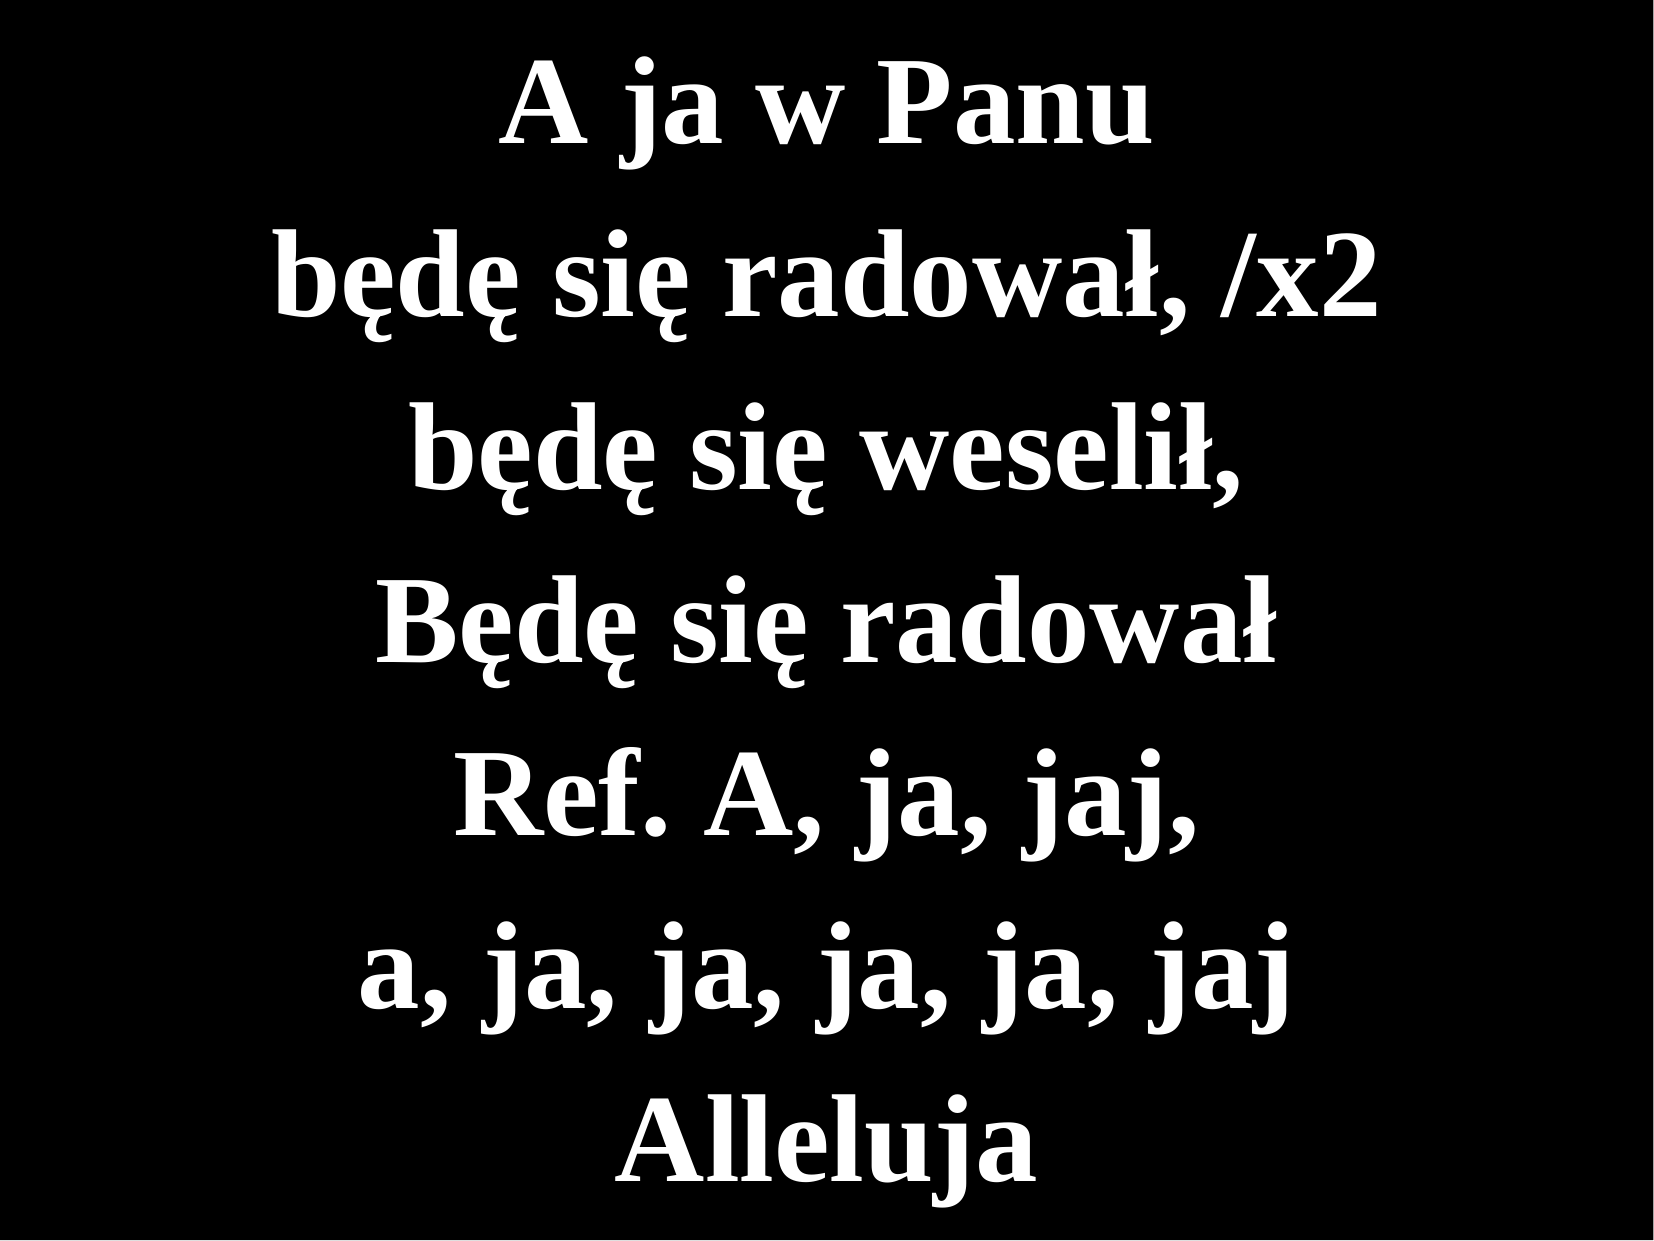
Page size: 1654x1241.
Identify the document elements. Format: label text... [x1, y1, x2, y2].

title A ja w Panu ppp będę się radował, /x2 ppp będę się weselił, ppp Będę się radował ppp Ref. A, ja, jaj, ppp a, ja, ja, ja, ja, jaj ppp Alleluja [0, 0, 1654, 1241]
